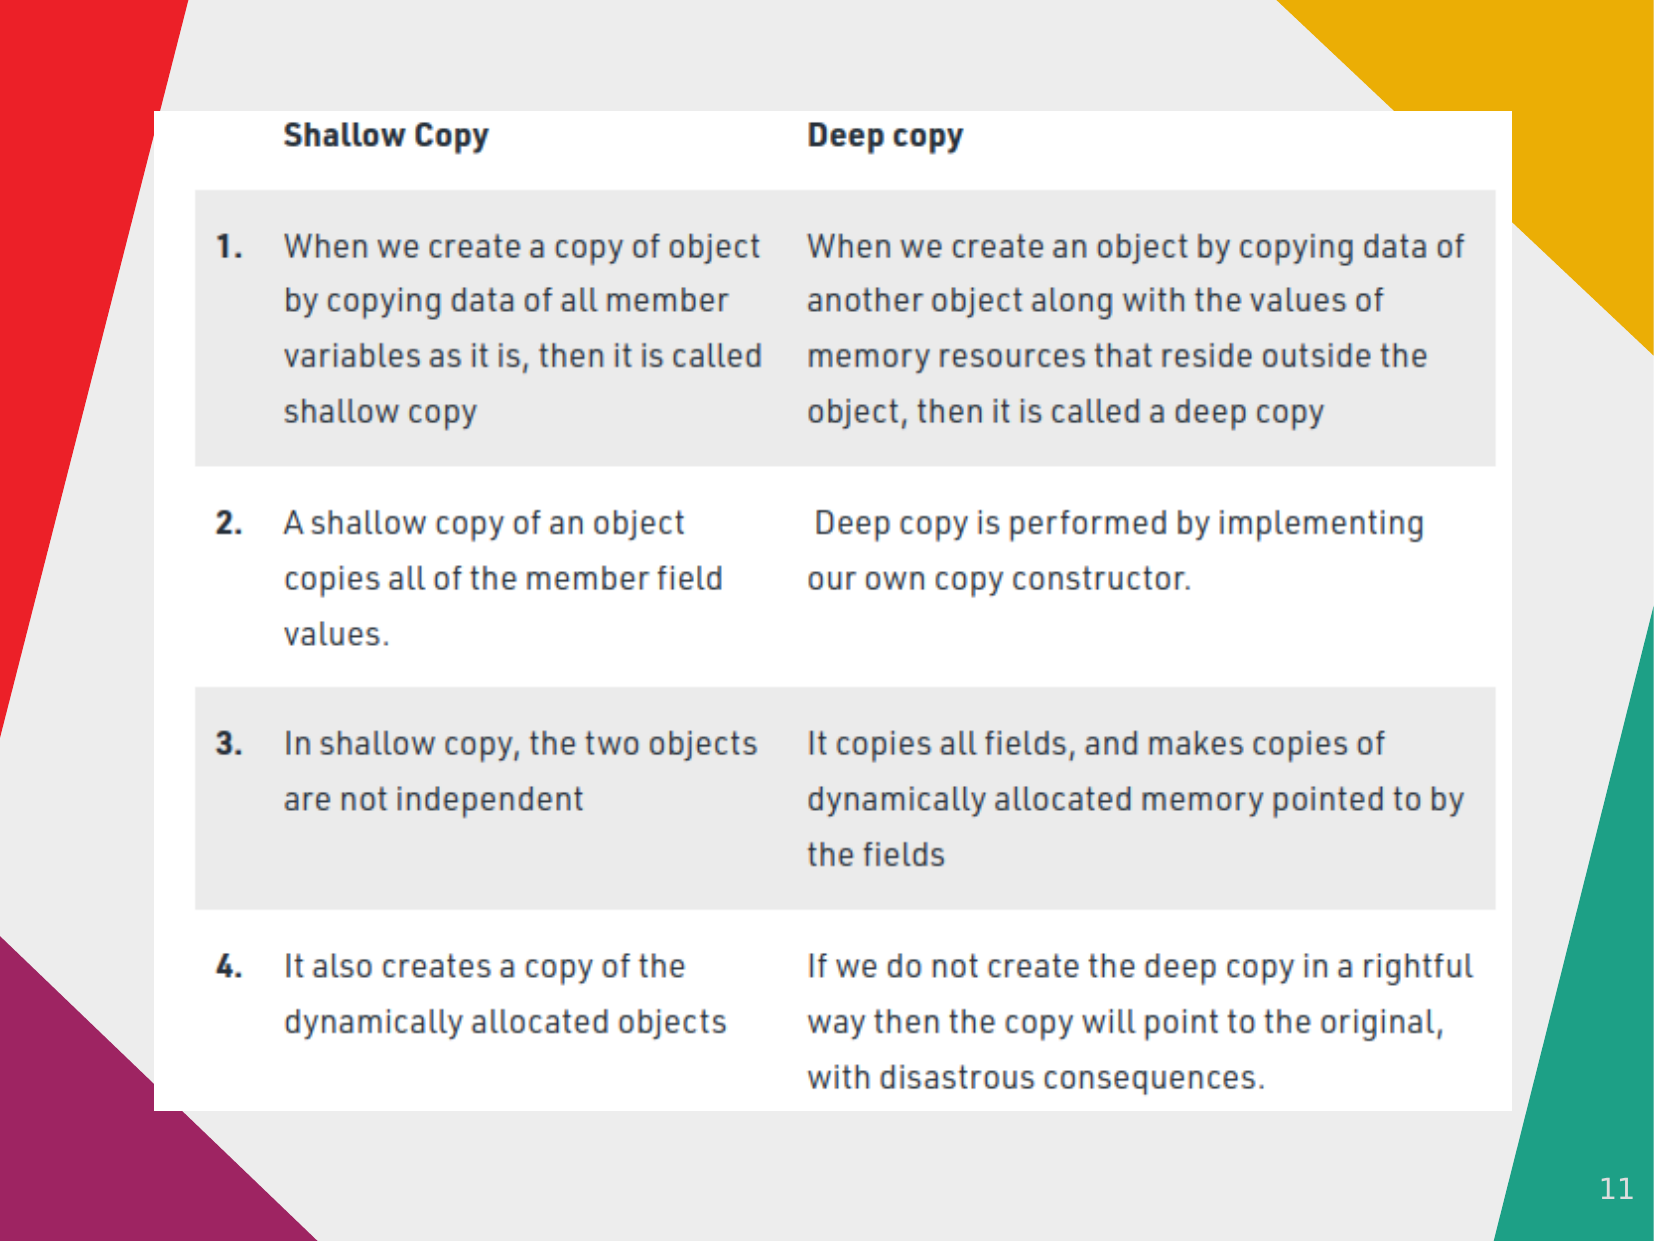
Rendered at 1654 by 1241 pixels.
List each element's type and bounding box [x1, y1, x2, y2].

picture [154, 111, 1512, 1111]
